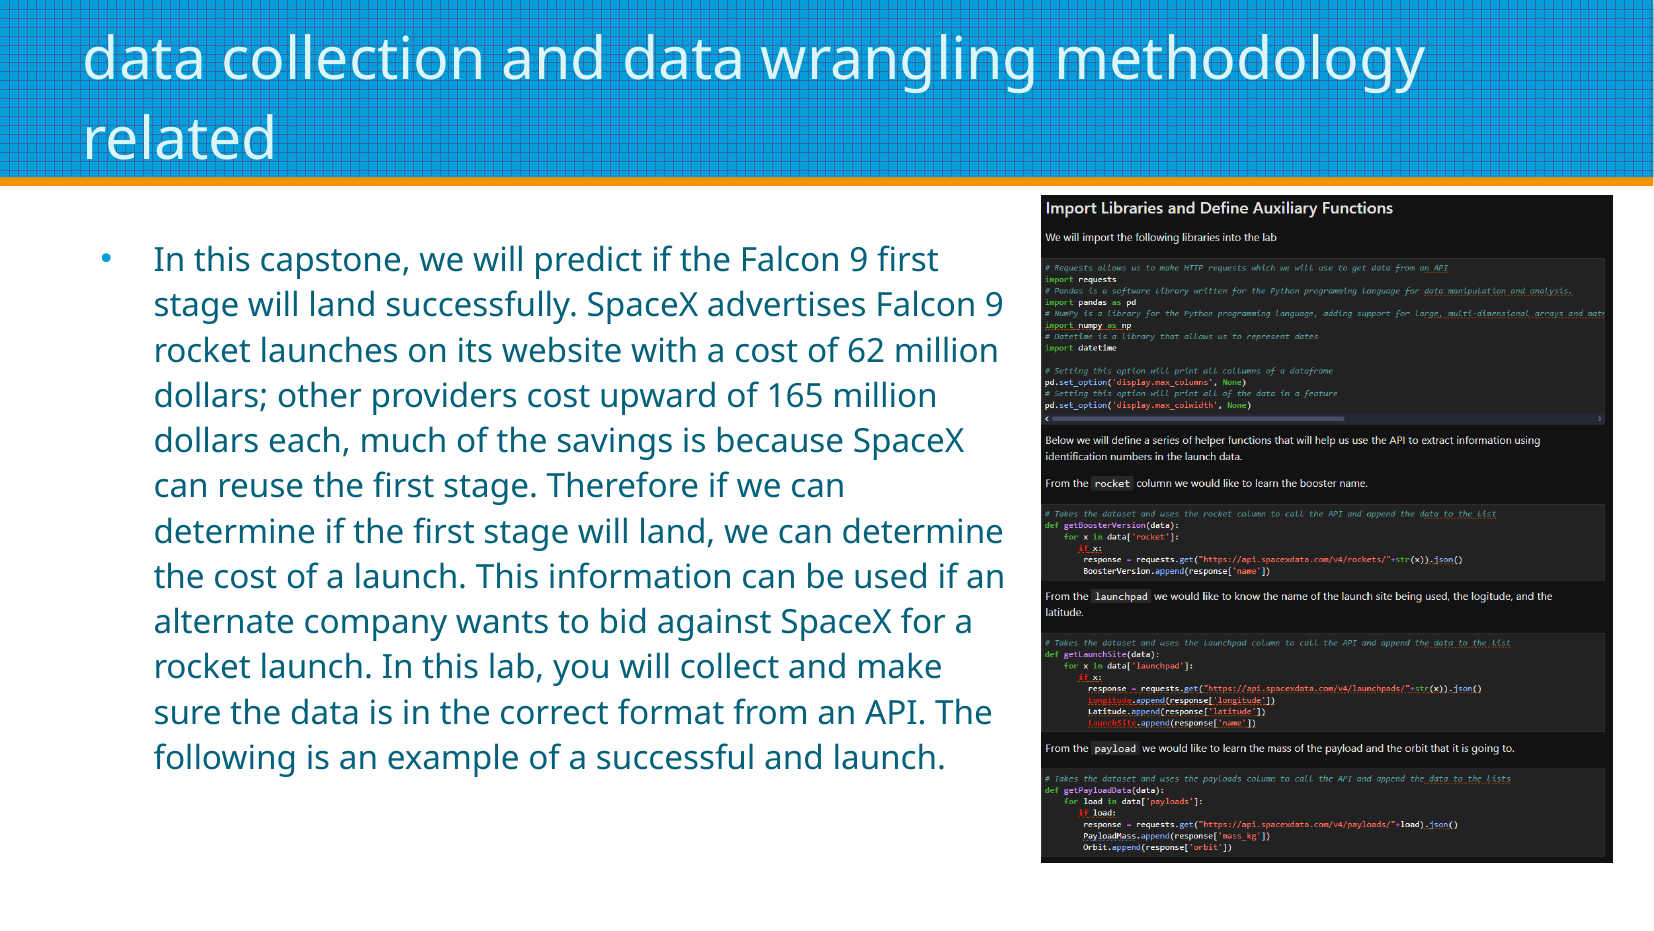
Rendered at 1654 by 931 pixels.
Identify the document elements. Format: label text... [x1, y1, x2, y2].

list In this capstone, we will predict if the Falcon 9 first stage will land successfully. SpaceX advertises Falcon 9 rocket launches on its website with a cost of 62 million dollars; other providers cost upward of 165 million dollars each, much of the savings is because SpaceX can reuse the first stage. Therefore if we can determine if the first stage will land, we can determine the cost of a launch. This information can be used if an alternate company wants to bid against SpaceX for a rocket launch. In this lab, you will collect and make sure the data is in the correct format from an API. The following is an example of a successful and launch. [82, 236, 1013, 813]
picture [1041, 195, 1613, 863]
title data collection and data wrangling methodology related [82, 14, 1571, 178]
